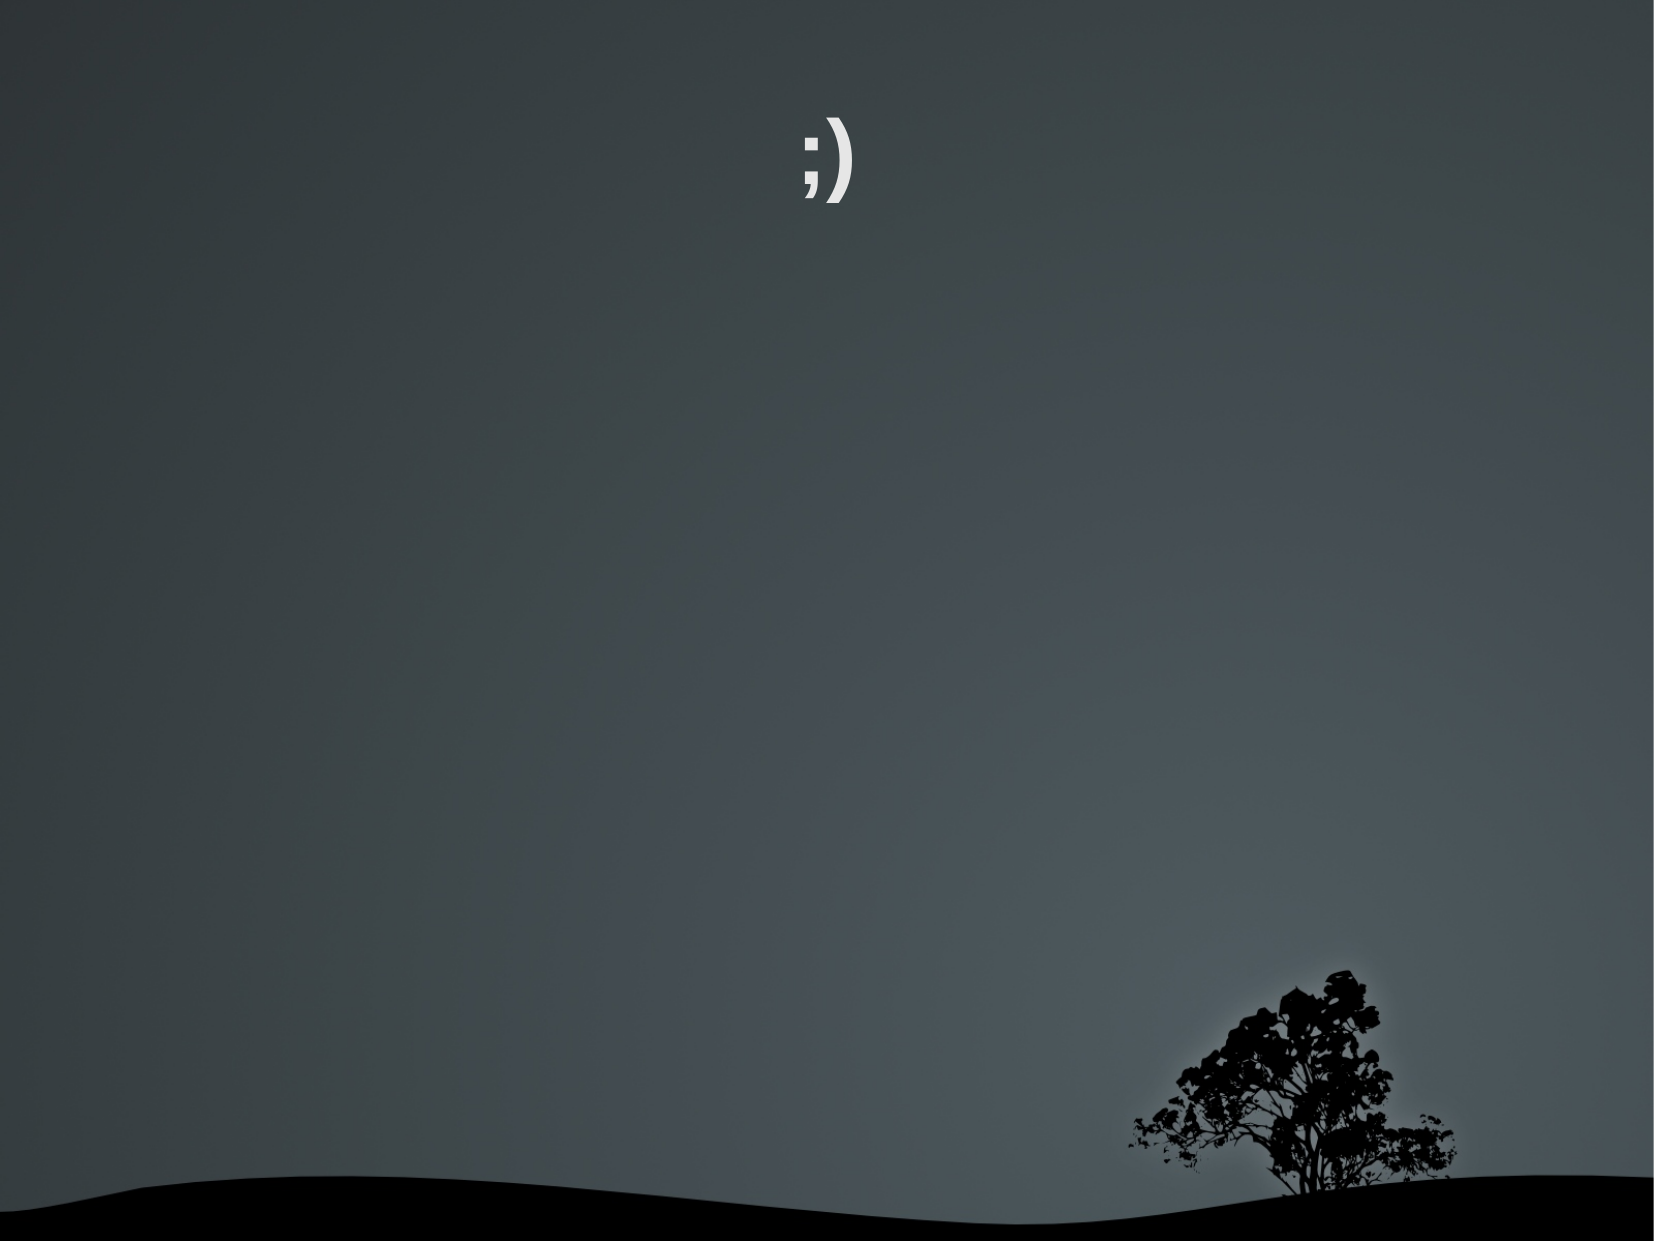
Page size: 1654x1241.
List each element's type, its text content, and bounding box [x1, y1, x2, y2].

title ;) [82, 49, 1571, 257]
picture [0, 0, 1654, 1241]
